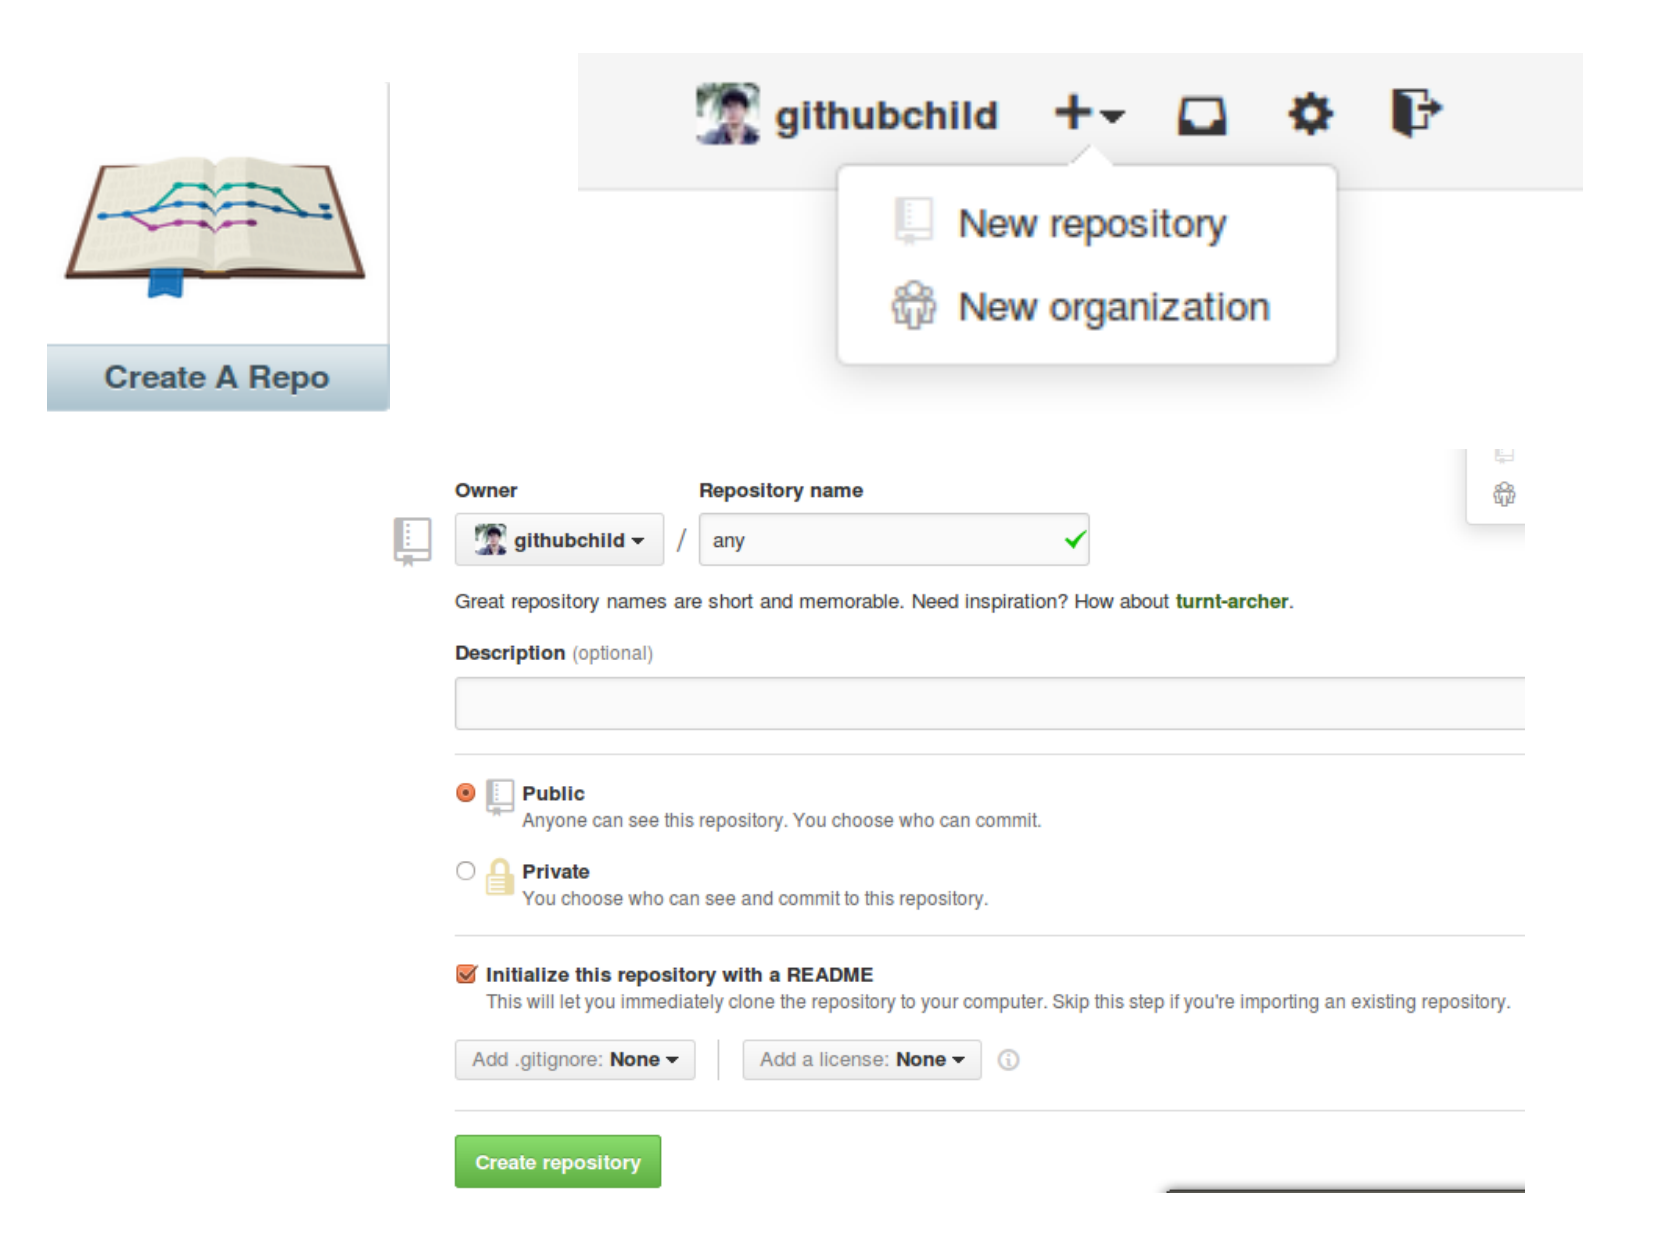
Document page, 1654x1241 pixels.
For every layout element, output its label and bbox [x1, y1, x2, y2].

picture [578, 53, 1583, 414]
picture [47, 82, 390, 414]
picture [330, 449, 1525, 1193]
